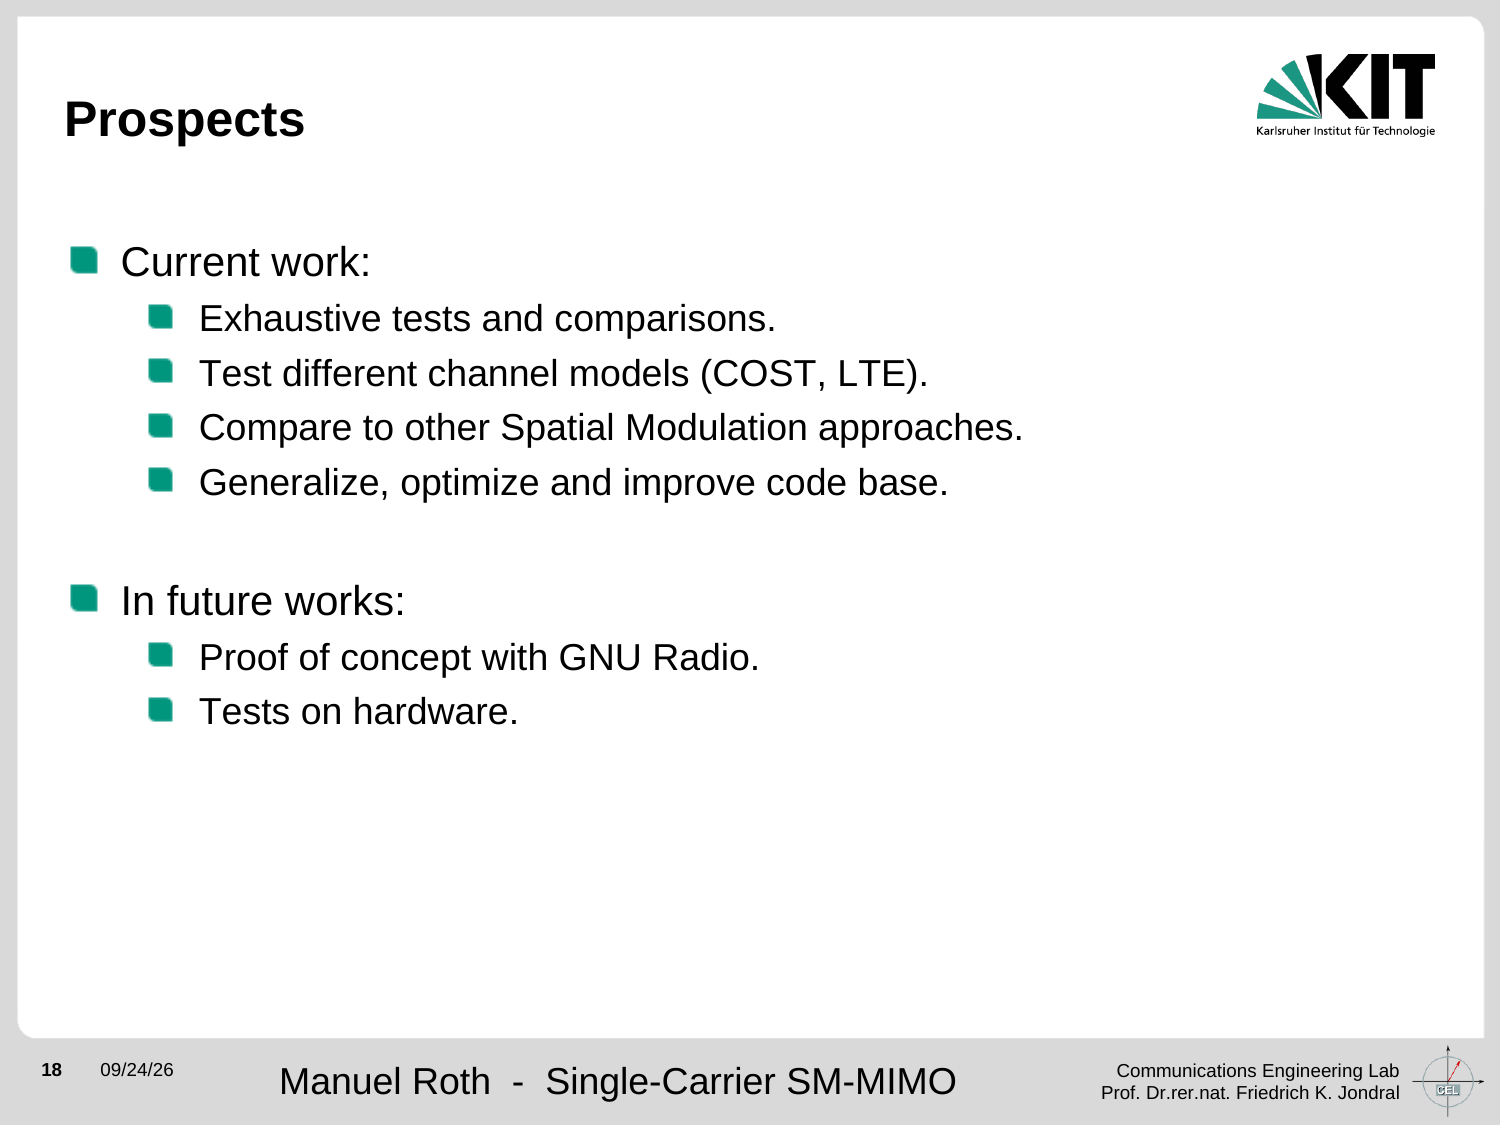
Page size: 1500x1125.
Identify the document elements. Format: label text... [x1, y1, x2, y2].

title Prospects [64, 54, 1198, 147]
list Current work: Exhaustive tests and comparisons. Test different channel models (COST, LTE). Compare to other Spatial Modulation approaches. Generalize, optimize and improve code base. In future works: Proof of concept with GNU Radio. Tests on hardware. [69, 210, 1441, 871]
picture [0, 0, 1500, 1125]
